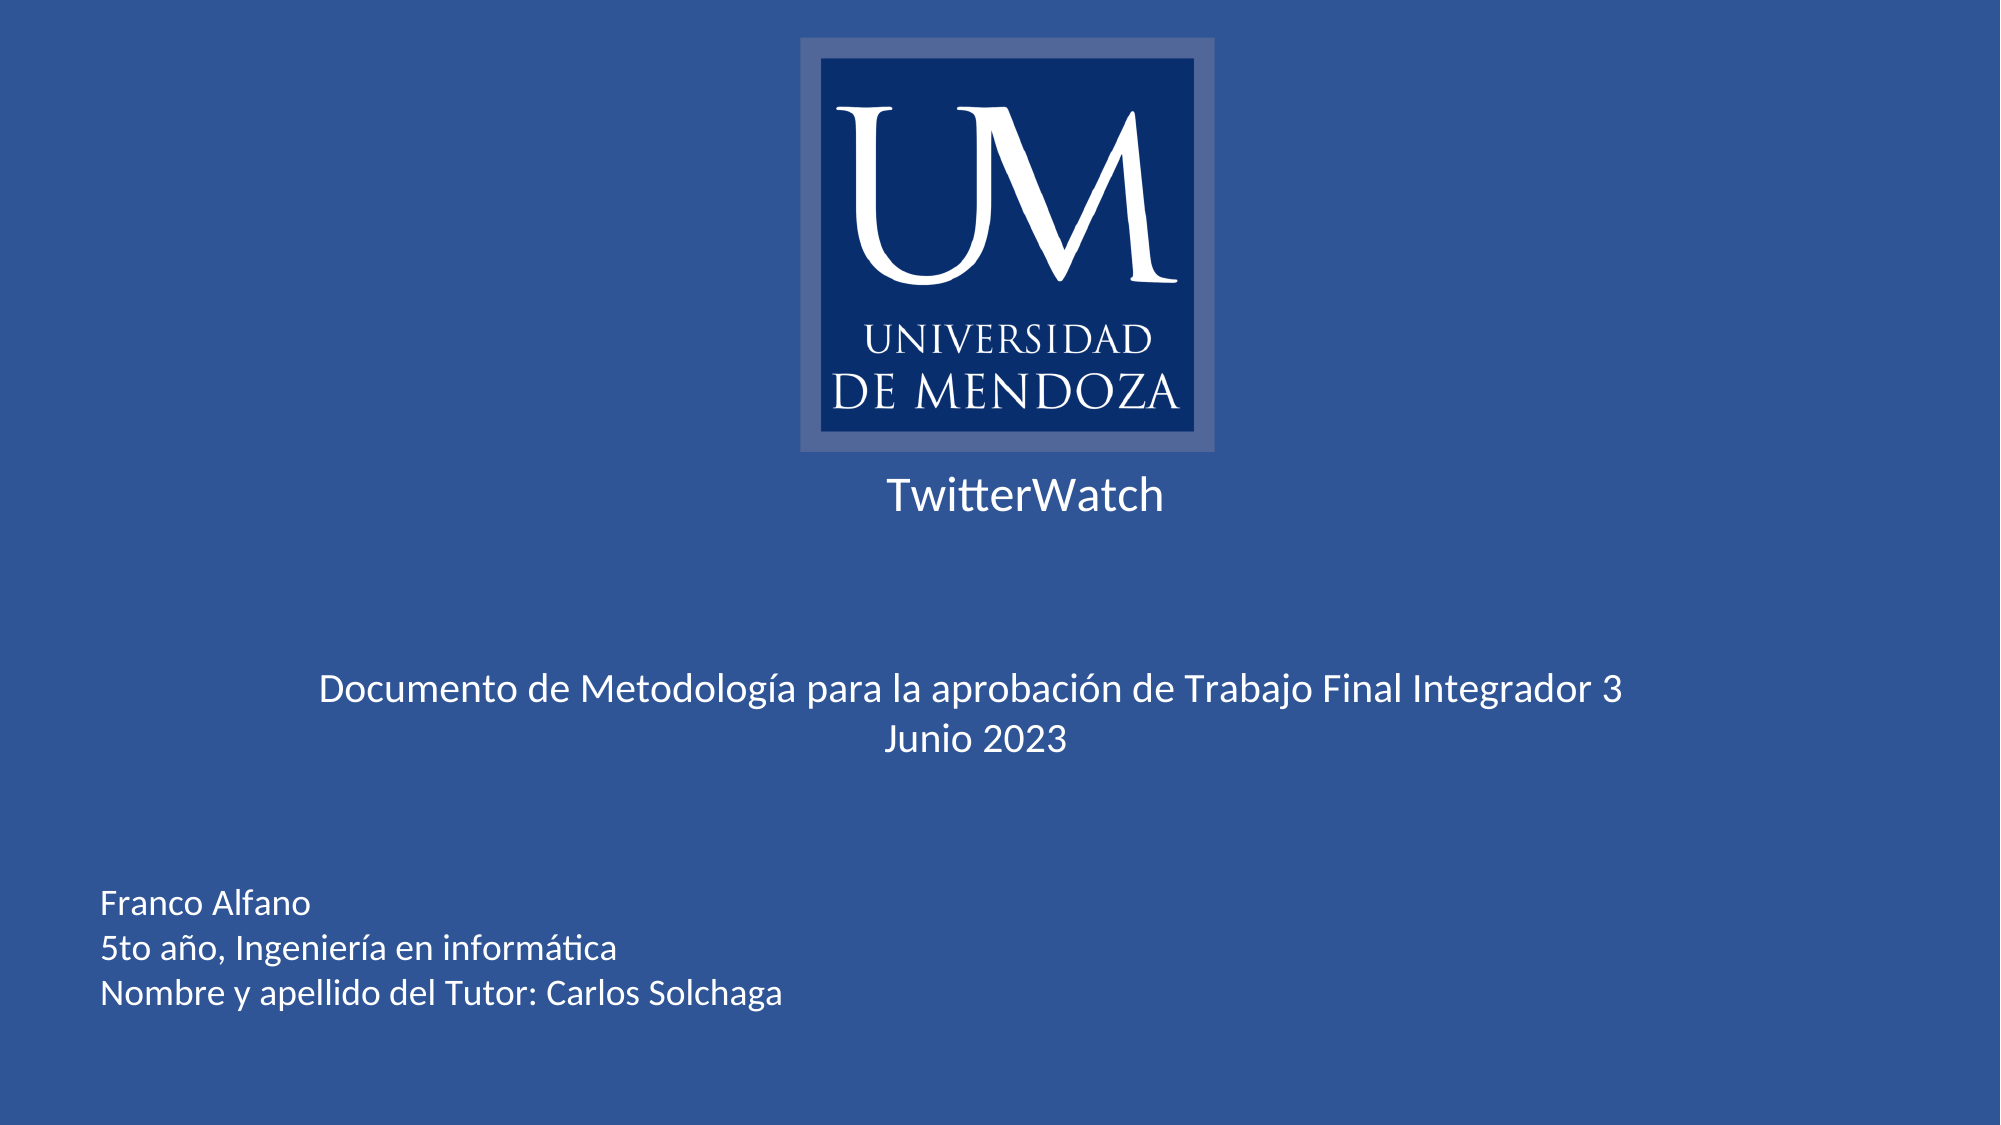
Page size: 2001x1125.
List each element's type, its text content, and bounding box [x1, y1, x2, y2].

picture [799, 37, 1215, 452]
text_box Documento de Metodología para la aprobación de Trabajo Final Integrador 3 Junio 2023 [295, 652, 1657, 769]
text_box TwitterWatch [699, 454, 1353, 530]
text_box Franco Alfano 5to año, Ingeniería en informática Nombre y apellido del Tutor: Carlos Solchaga [85, 870, 976, 1021]
